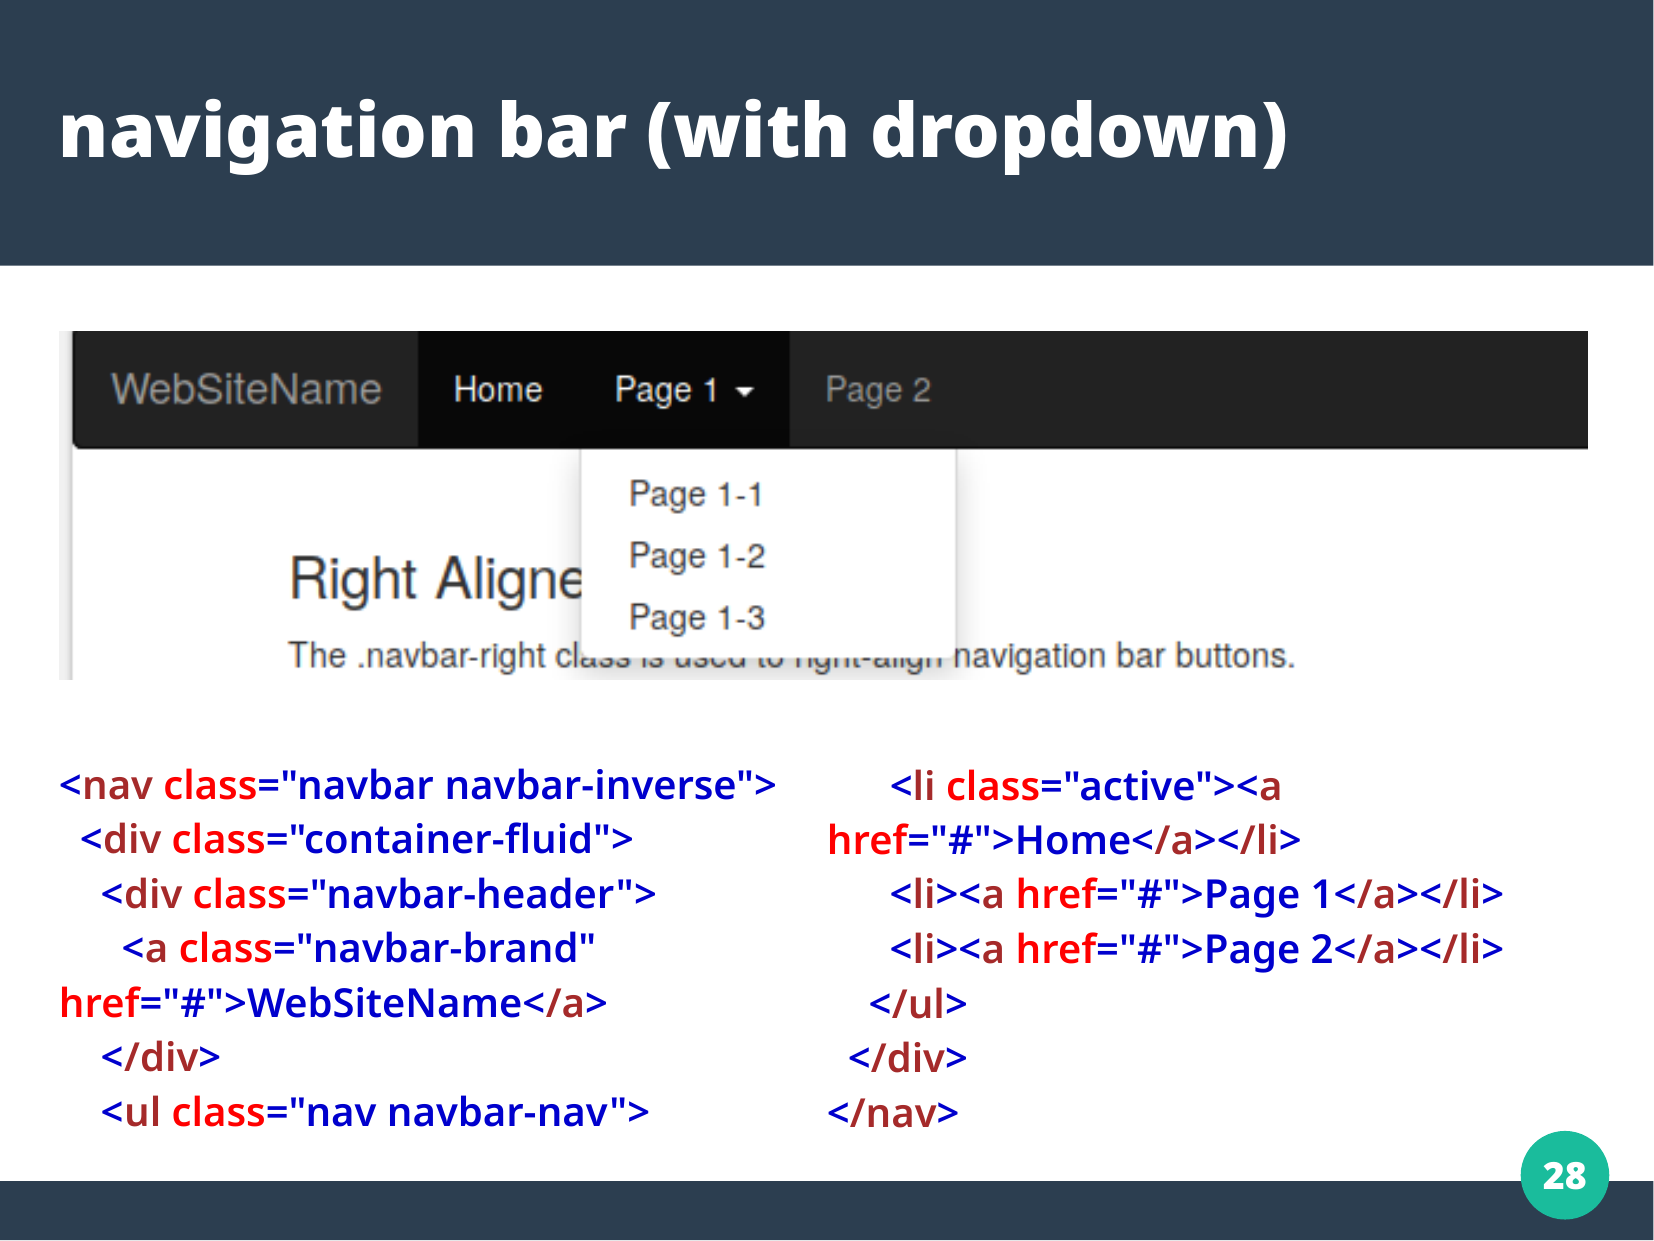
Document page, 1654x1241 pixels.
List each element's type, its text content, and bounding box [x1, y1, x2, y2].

list <nav class="navbar navbar-inverse"> <div class="container-fluid"> <div class="navbar-header"> <a class="navbar-brand" href="#">WebSiteName</a> </div> <ul class="nav navbar-nav"> [59, 756, 827, 1151]
list <li class="active"><a href="#">Home</a></li> <li><a href="#">Page 1</a></li> <li><a href="#">Page 2</a></li> </ul> </div> </nav> [826, 757, 1595, 1152]
picture [59, 331, 1588, 680]
title navigation bar (with dropdown) [59, 49, 1595, 207]
